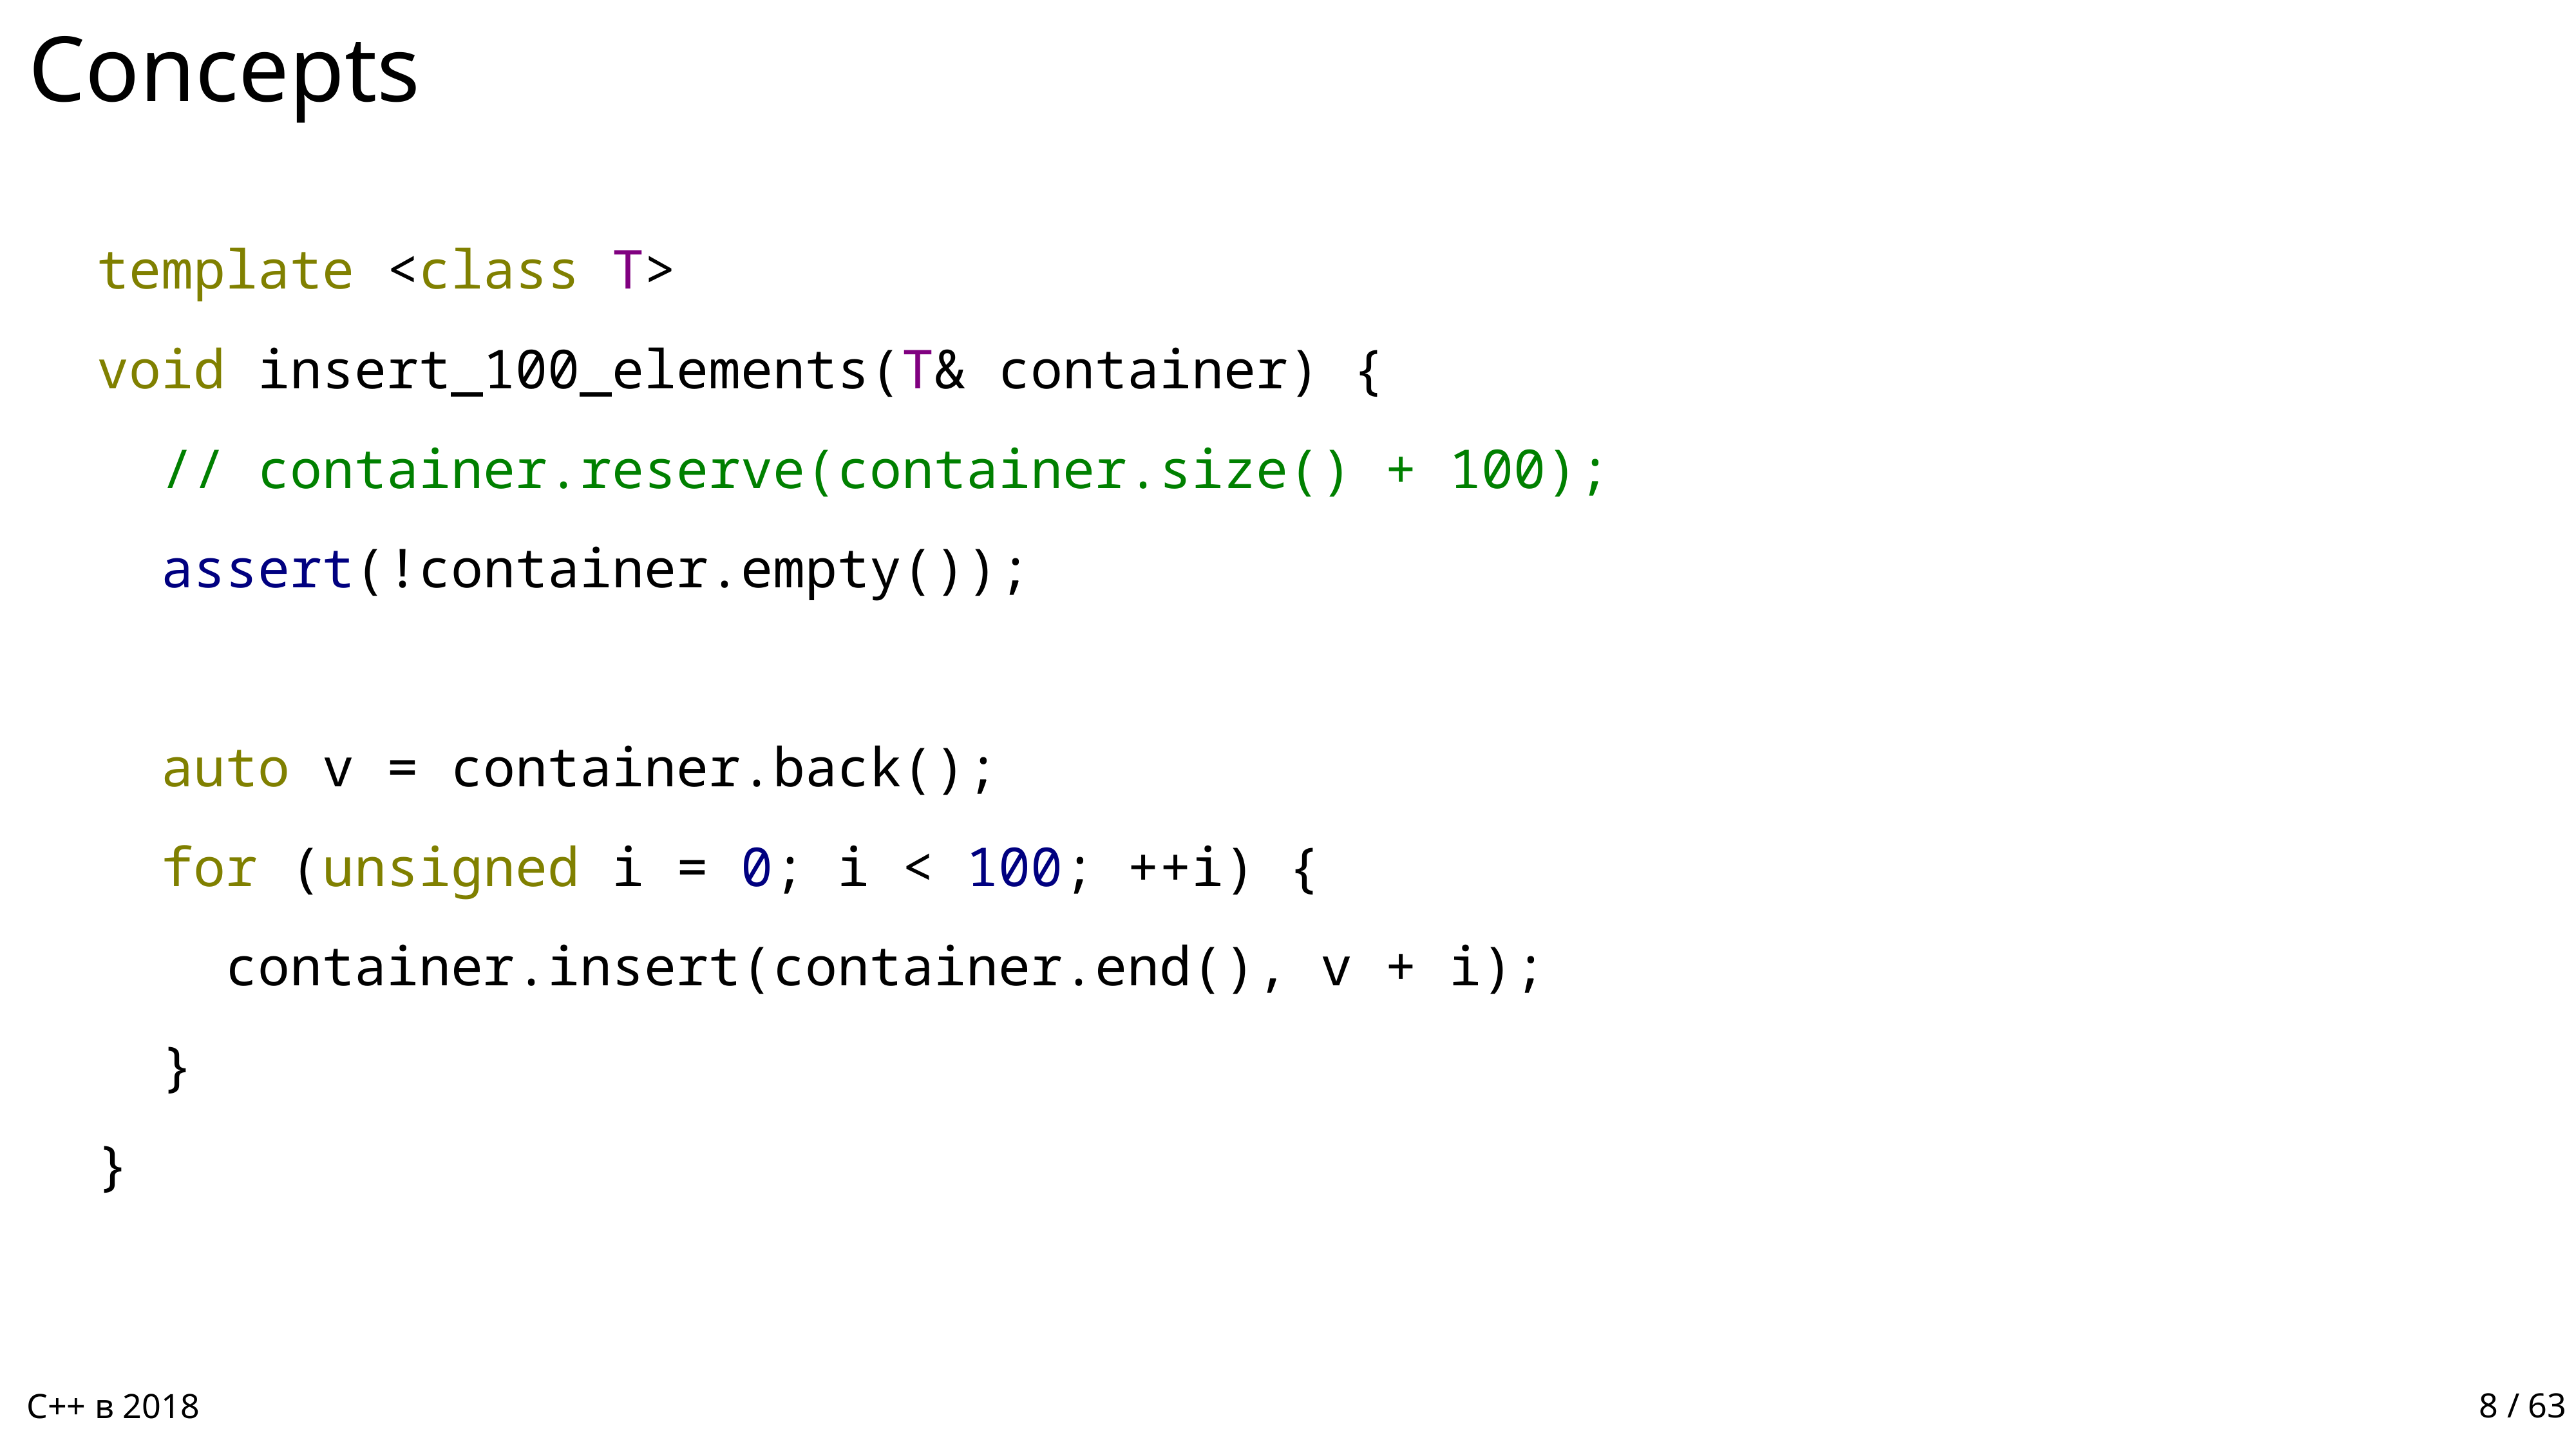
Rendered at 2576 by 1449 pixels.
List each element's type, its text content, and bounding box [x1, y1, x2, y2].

title Concepts [19, 19, 2551, 155]
list template <class T> void insert_100_elements(T& container) { // container.reserve(container.size() + 100); assert(!container.empty()); auto v = container.back(); for (unsigned i = 0; i < 100; ++i) { container.insert(container.end(), v + i); } } [87, 214, 2551, 1382]
list <number> / 63 [1479, 1376, 2576, 1431]
list C++ в 2018 [17, 1376, 1114, 1431]
